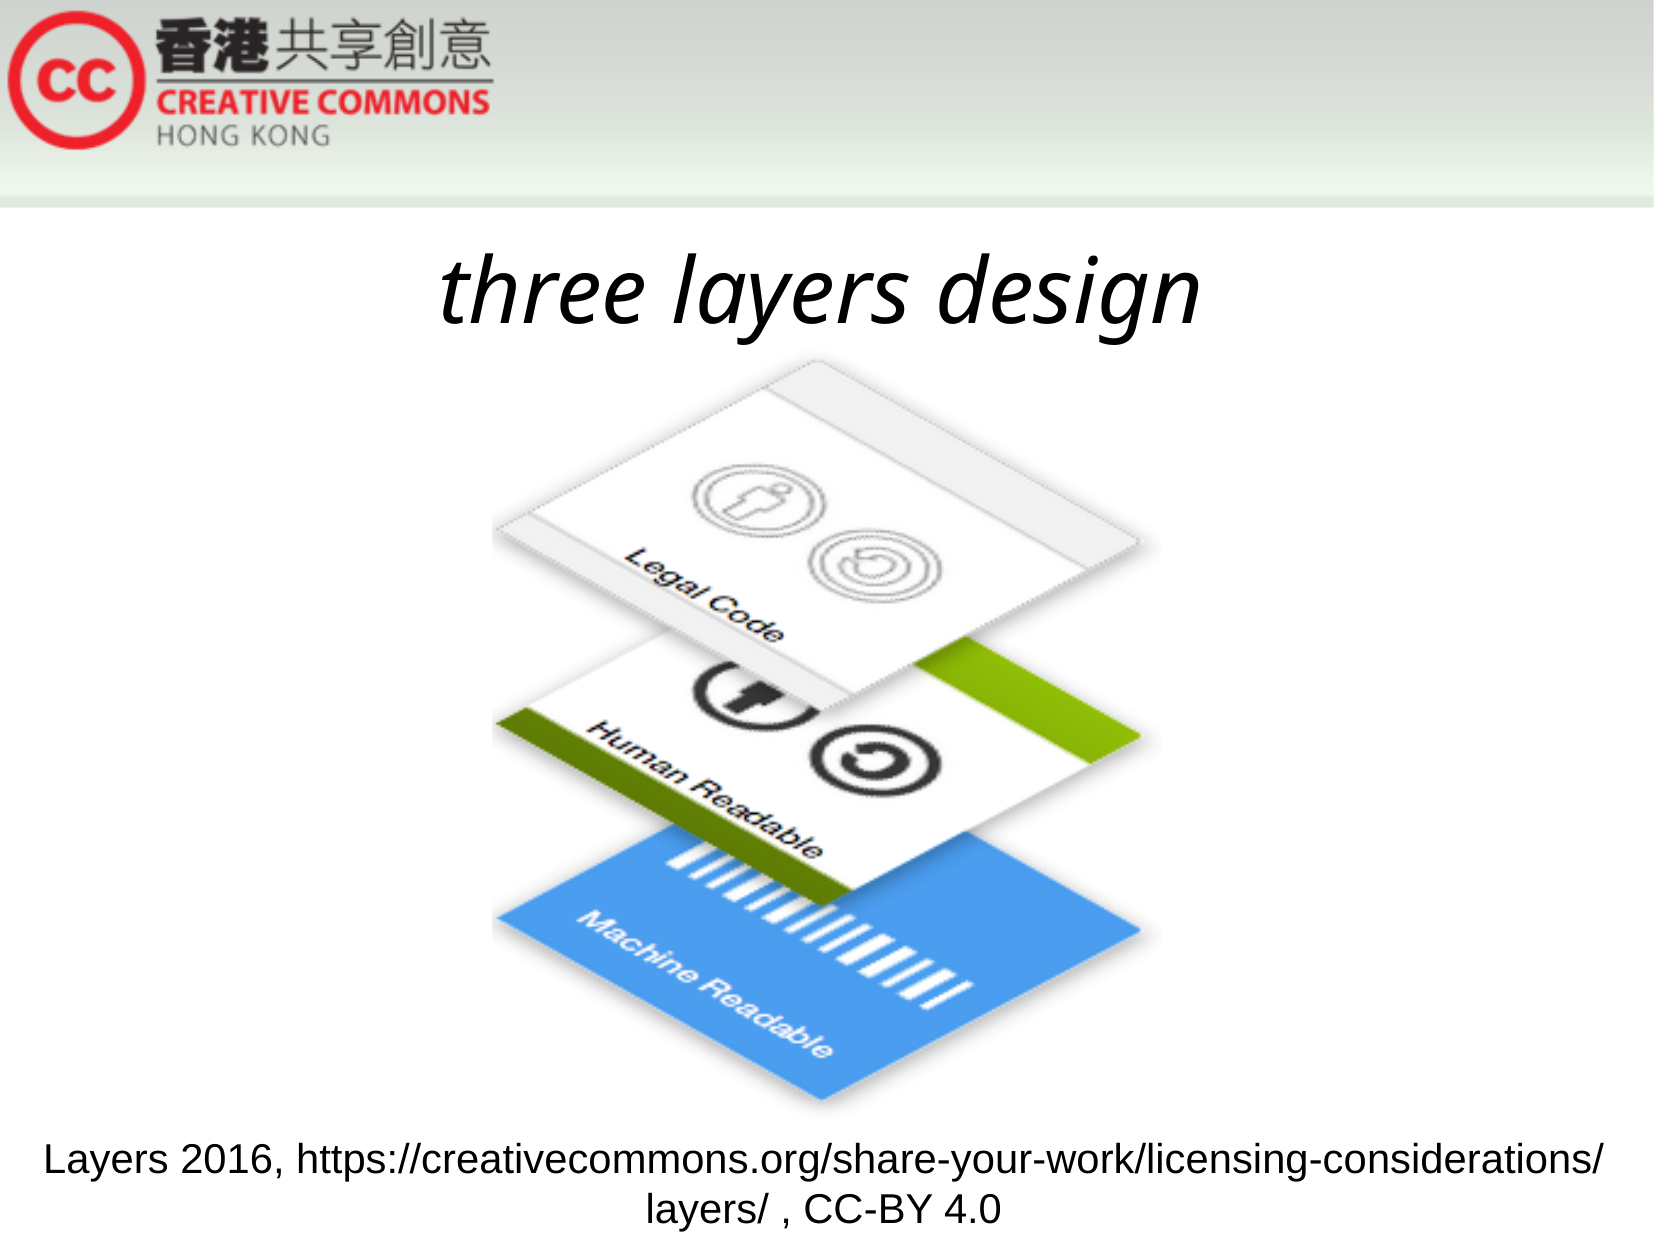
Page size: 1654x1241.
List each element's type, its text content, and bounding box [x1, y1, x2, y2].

text_box three layers design [118, 182, 1525, 390]
text_box Layers 2016, https://creativecommons.org/share-your-work/licensing-considerations/layers/ , CC-BY 4.0 [35, 1142, 1613, 1222]
picture [0, 0, 1654, 1241]
